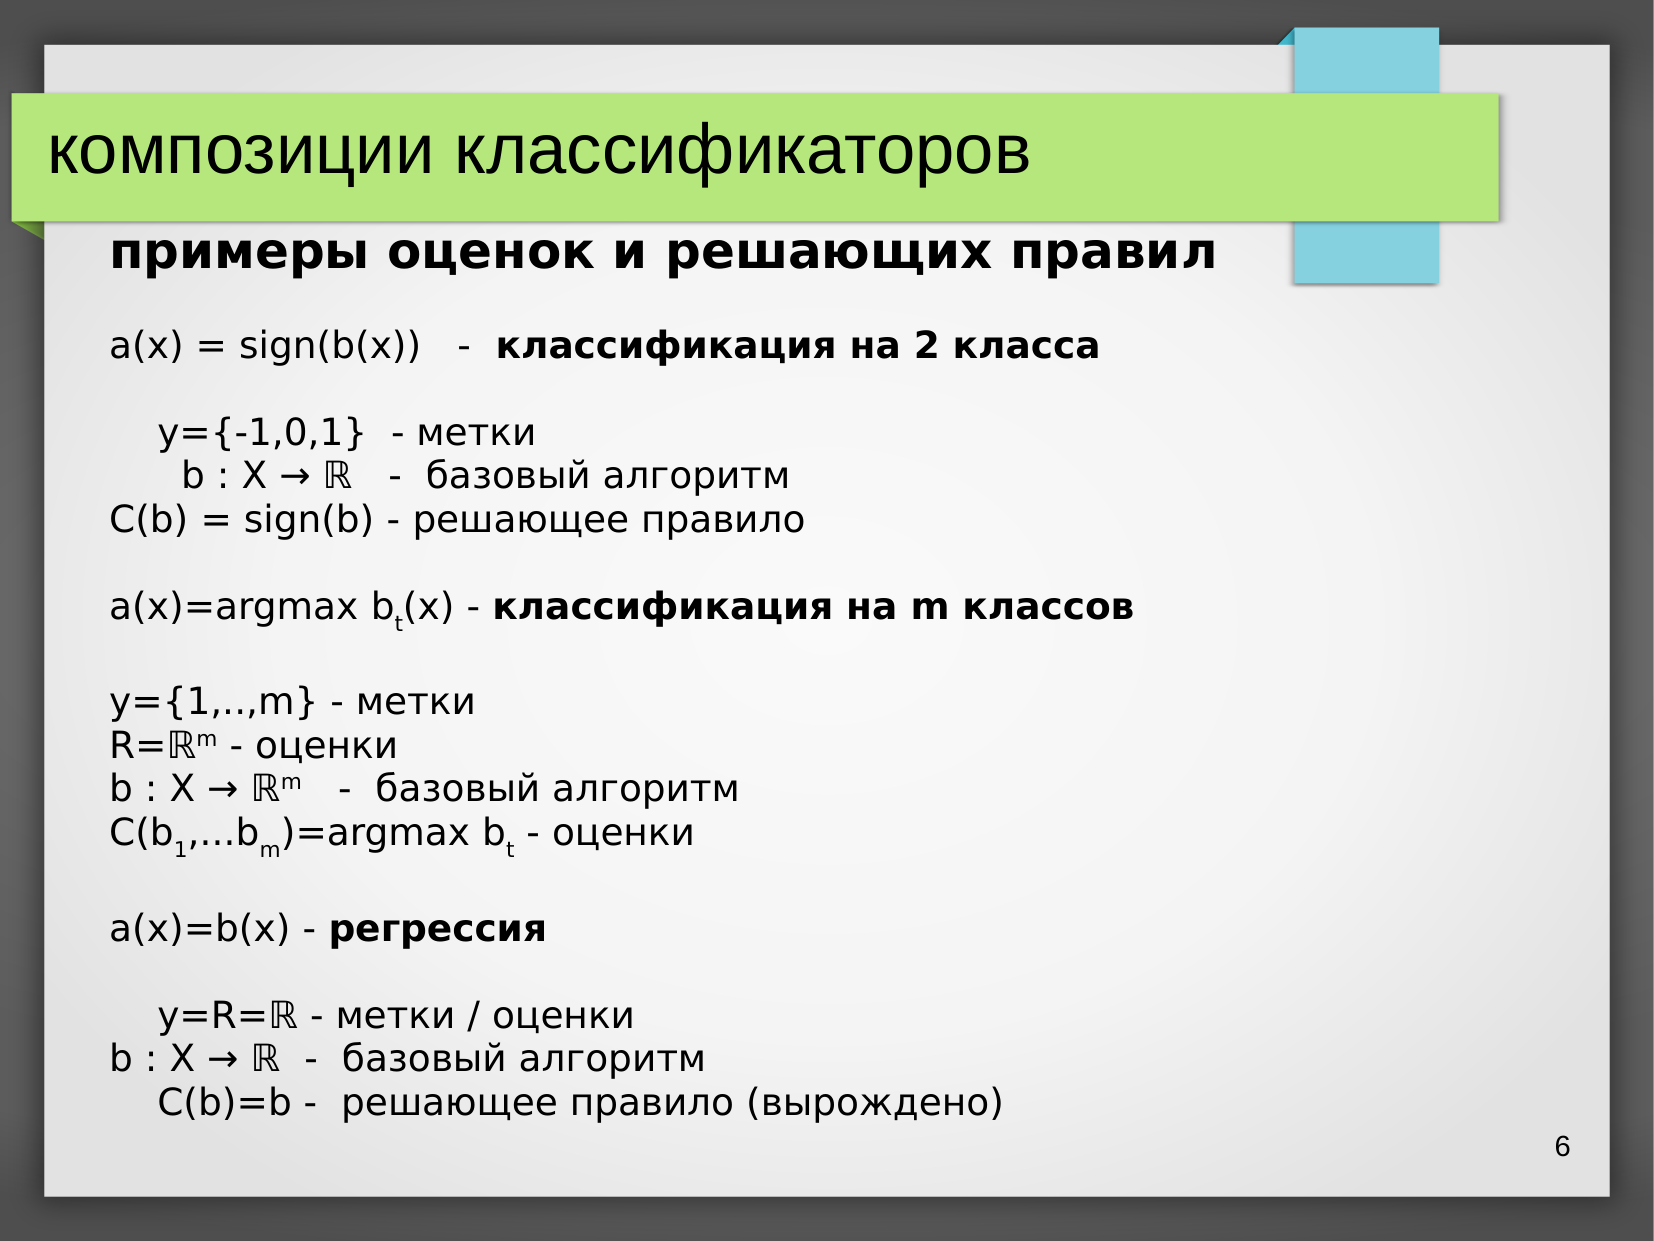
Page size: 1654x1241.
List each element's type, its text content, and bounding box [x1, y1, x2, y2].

picture [0, 0, 1654, 1241]
title композиции классификаторов [47, 109, 1501, 189]
text_box примеры оценок и решающих правил a(x) = sign(b(x)) - классификация на 2 класса y={-1,0,1} - метки b : X → ℝ - базовый алгоритм C(b) = sign(b) - решающее правило a(x)=argmax bt(x) - классификация на m классов y={1,..,m} - метки R=ℝm - оценки b : X → ℝm - базовый алгоритм C(b1,...bm)=argmax bt - оценки a(x)=b(x) - регрессия y=R=ℝ - метки / оценки b : X → ℝ - базовый алгоритм C(b)=b - решающее правило (вырождено) [94, 214, 1453, 1170]
